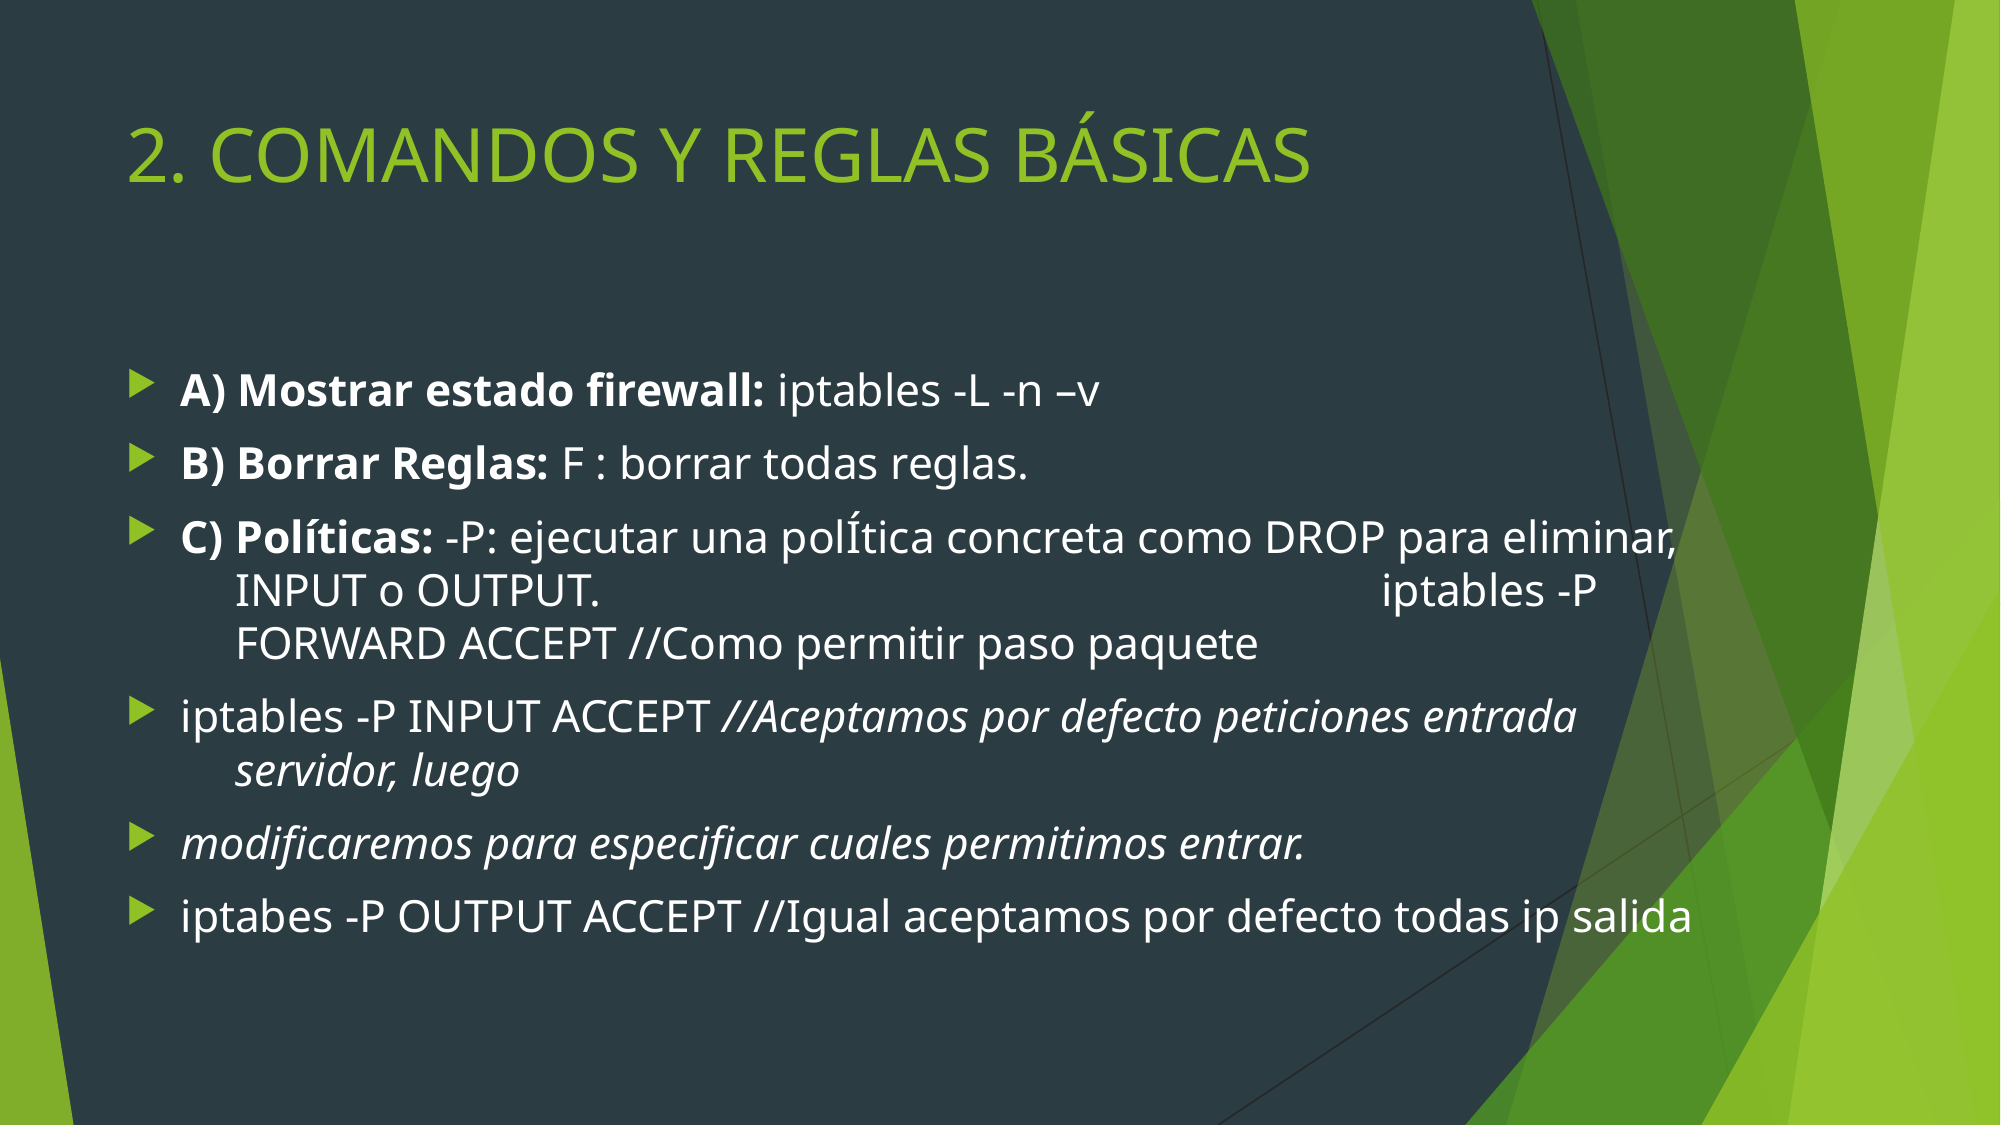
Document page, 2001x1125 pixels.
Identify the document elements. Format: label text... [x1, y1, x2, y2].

list A) Mostrar estado firewall: iptables -L -n –v B) Borrar Reglas: F : borrar todas reglas. C) Políticas: -P: ejecutar una polÍtica concreta como DROP para eliminar, INPUT o OUTPUT. iptables -P FORWARD ACCEPT //Como permitir paso paquete iptables -P INPUT ACCEPT //Aceptamos por defecto peticiones entrada servidor, luego modificaremos para especificar cuales permitimos entrar. iptabes -P OUTPUT ACCEPT //Igual aceptamos por defecto todas ip salida [111, 354, 1713, 992]
title 2. COMANDOS Y REGLAS BÁSICAS [111, 99, 1522, 317]
